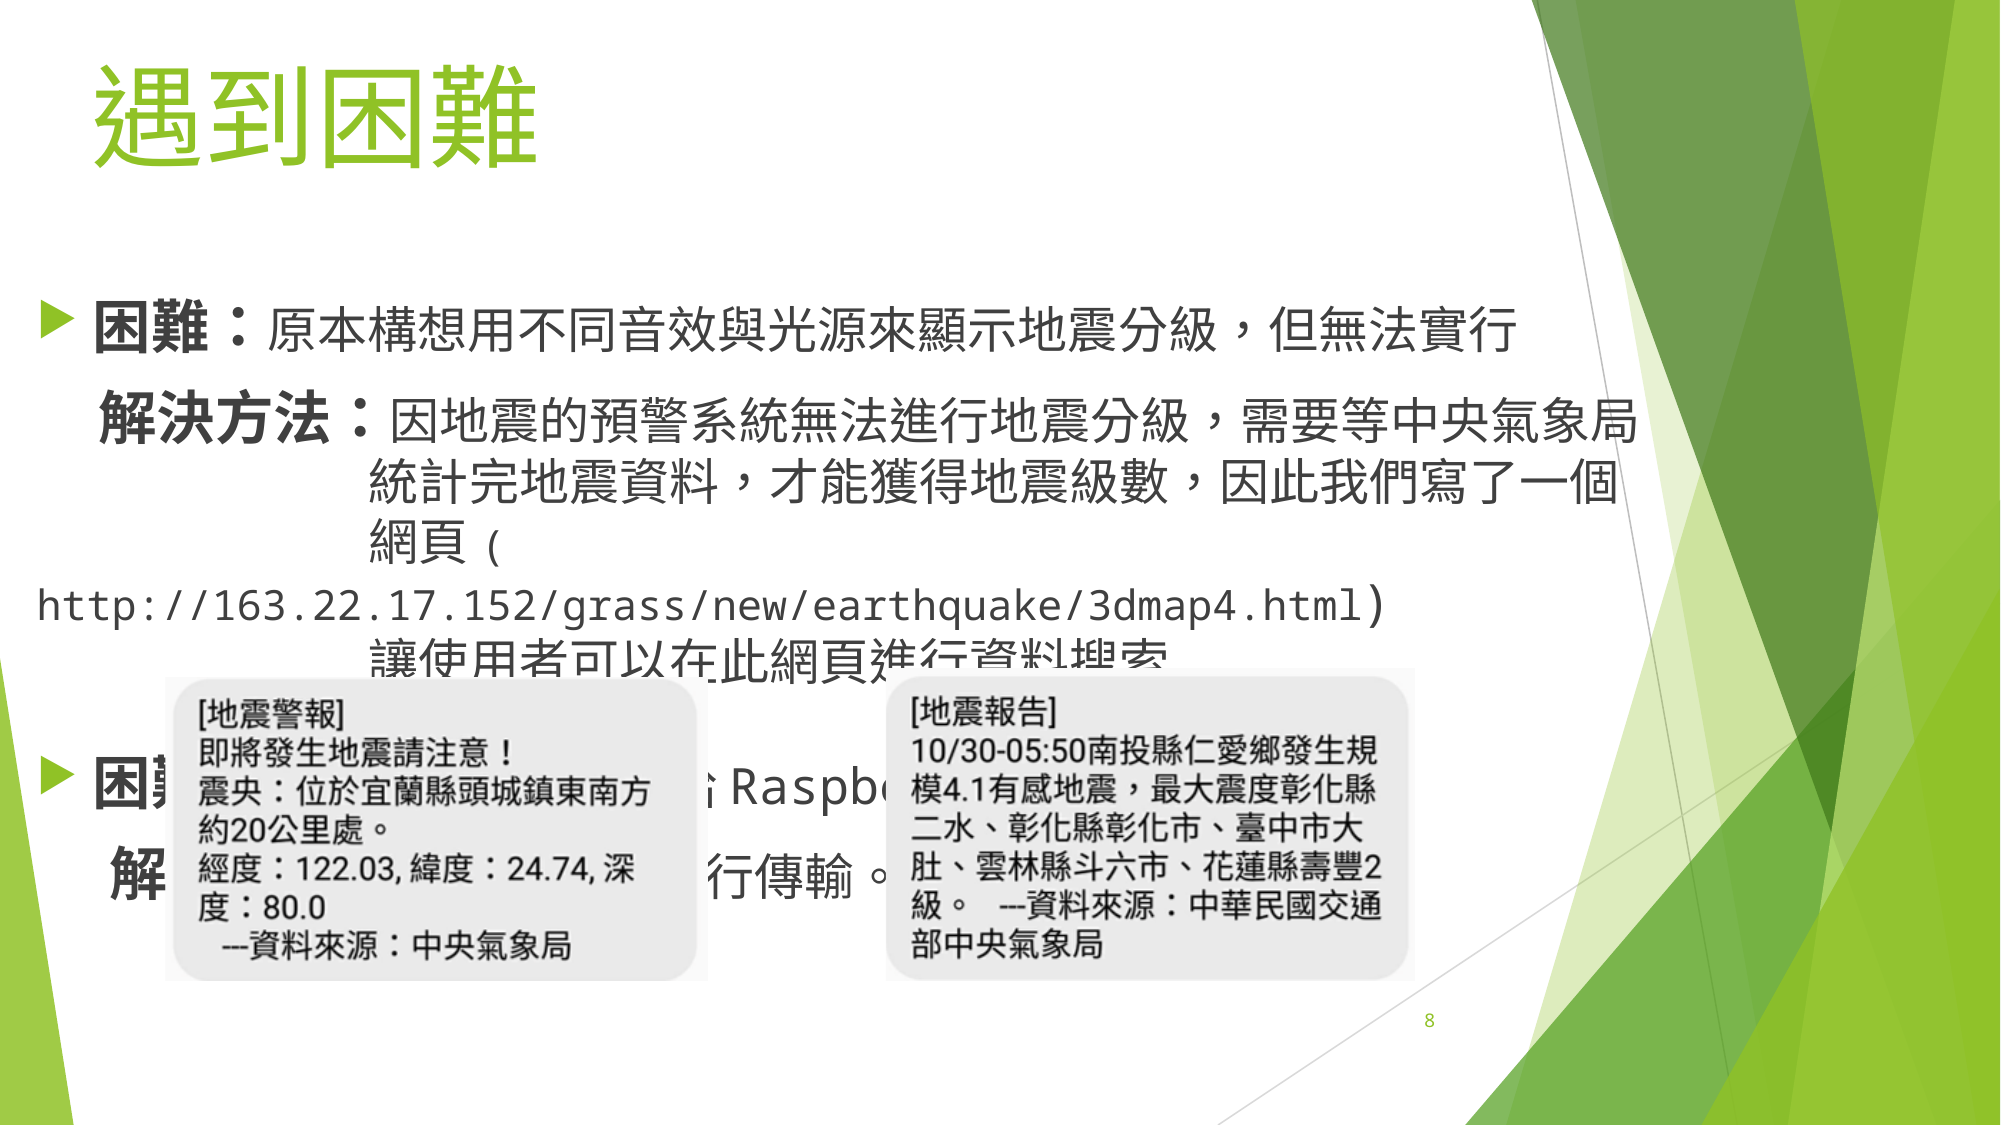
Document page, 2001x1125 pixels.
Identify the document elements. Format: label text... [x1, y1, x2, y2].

text_box <編號> [1409, 991, 1522, 1051]
picture [885, 645, 1453, 981]
list 困難：原本構想用不同音效與光源來顯示地震分級，但無法實行 解決方法：因地震的預警系統無法進行地震分級，需要等中央氣象局 統計完地震資料，才能獲得地震級數，因此我們寫了一個 網頁(http://163.22.17.152/grass/new/earthquake/3dmap4.html) 讓使用者可以在此網頁進行資料搜索 困難：不知道如何傳資訊給Raspberry Pi 3 ? 解決方法：用Django進行傳輸。 [21, 282, 1746, 992]
text_box 遇到困難 [76, 54, 1432, 195]
picture [165, 677, 733, 981]
